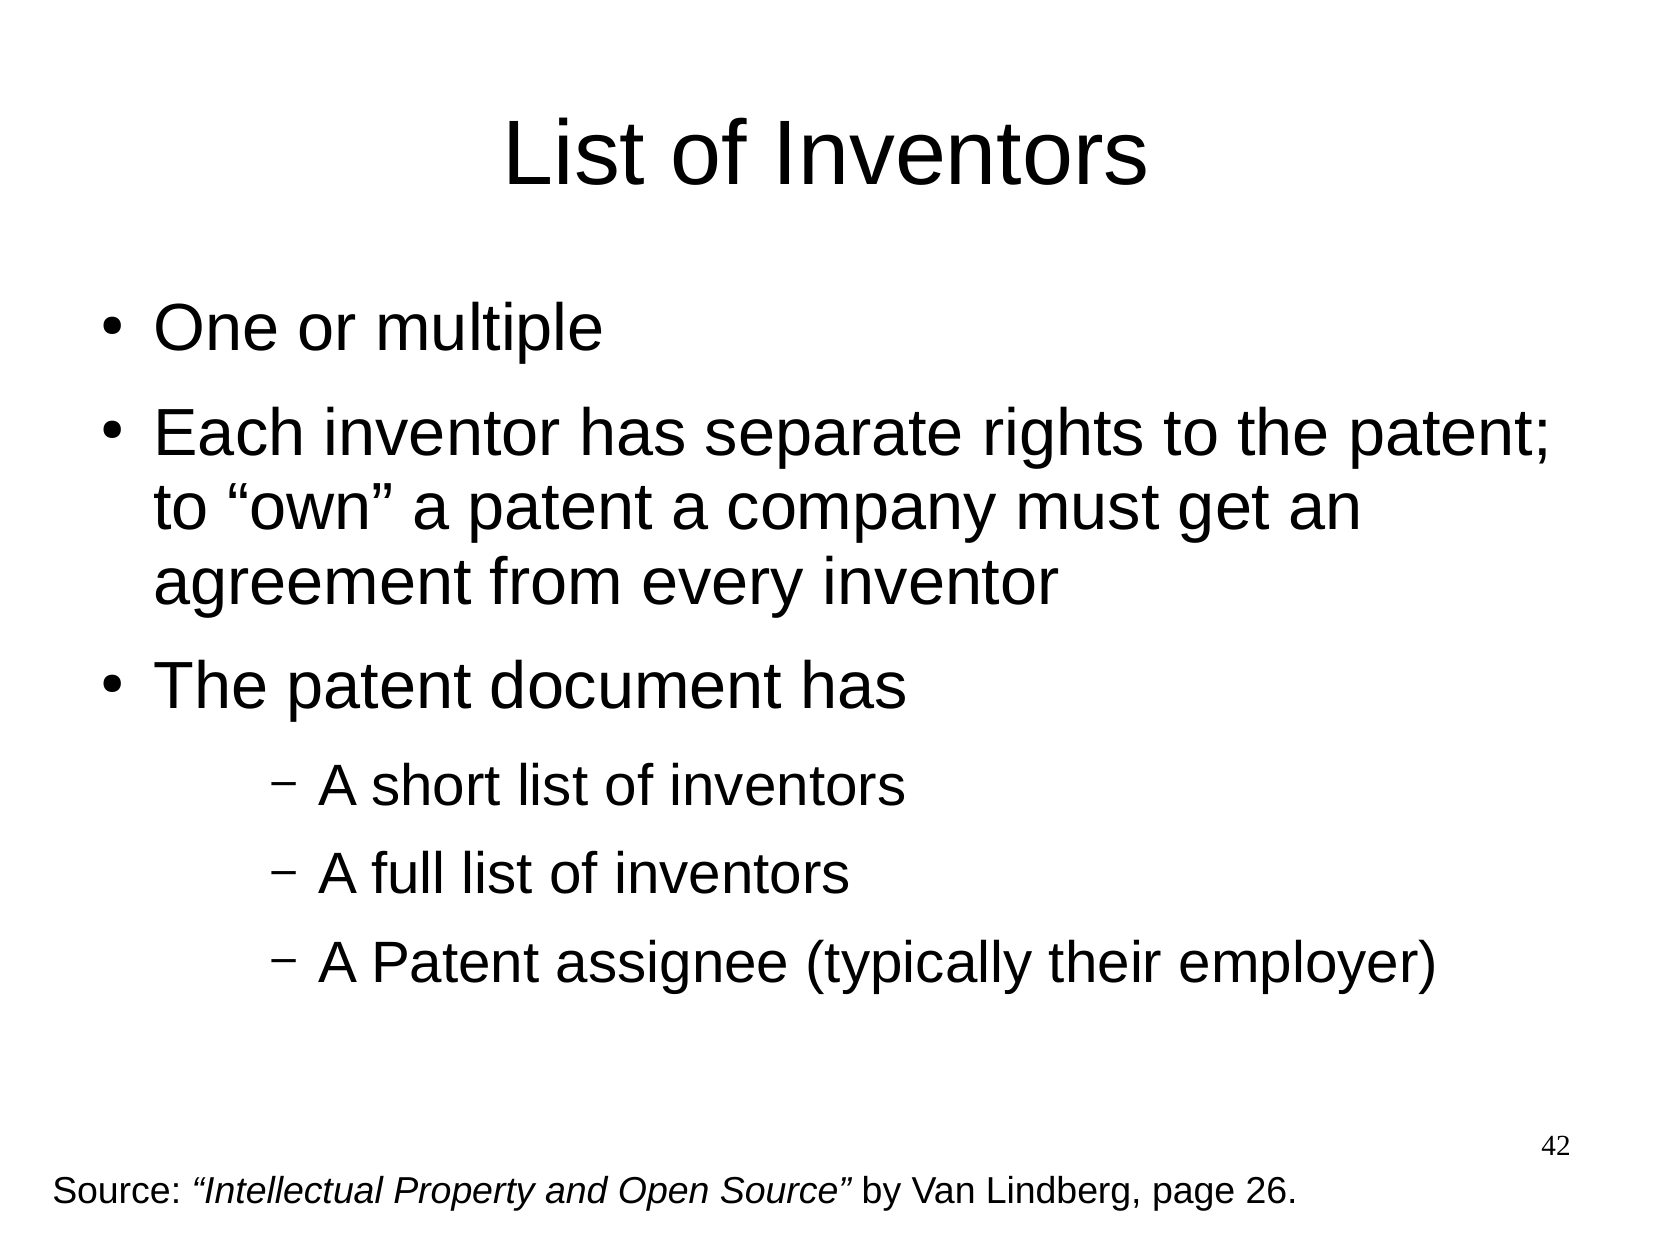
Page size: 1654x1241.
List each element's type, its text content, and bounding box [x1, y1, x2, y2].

list One or multiple Each inventor has separate rights to the patent; to “own” a patent a company must get an agreement from every inventor The patent document has A short list of inventors A full list of inventors A Patent assignee (typically their employer) [82, 290, 1571, 1094]
title List of Inventors [82, 56, 1571, 250]
text_box Source: “Intellectual Property and Open Source” by Van Lindberg, page 26. [37, 1162, 1613, 1220]
